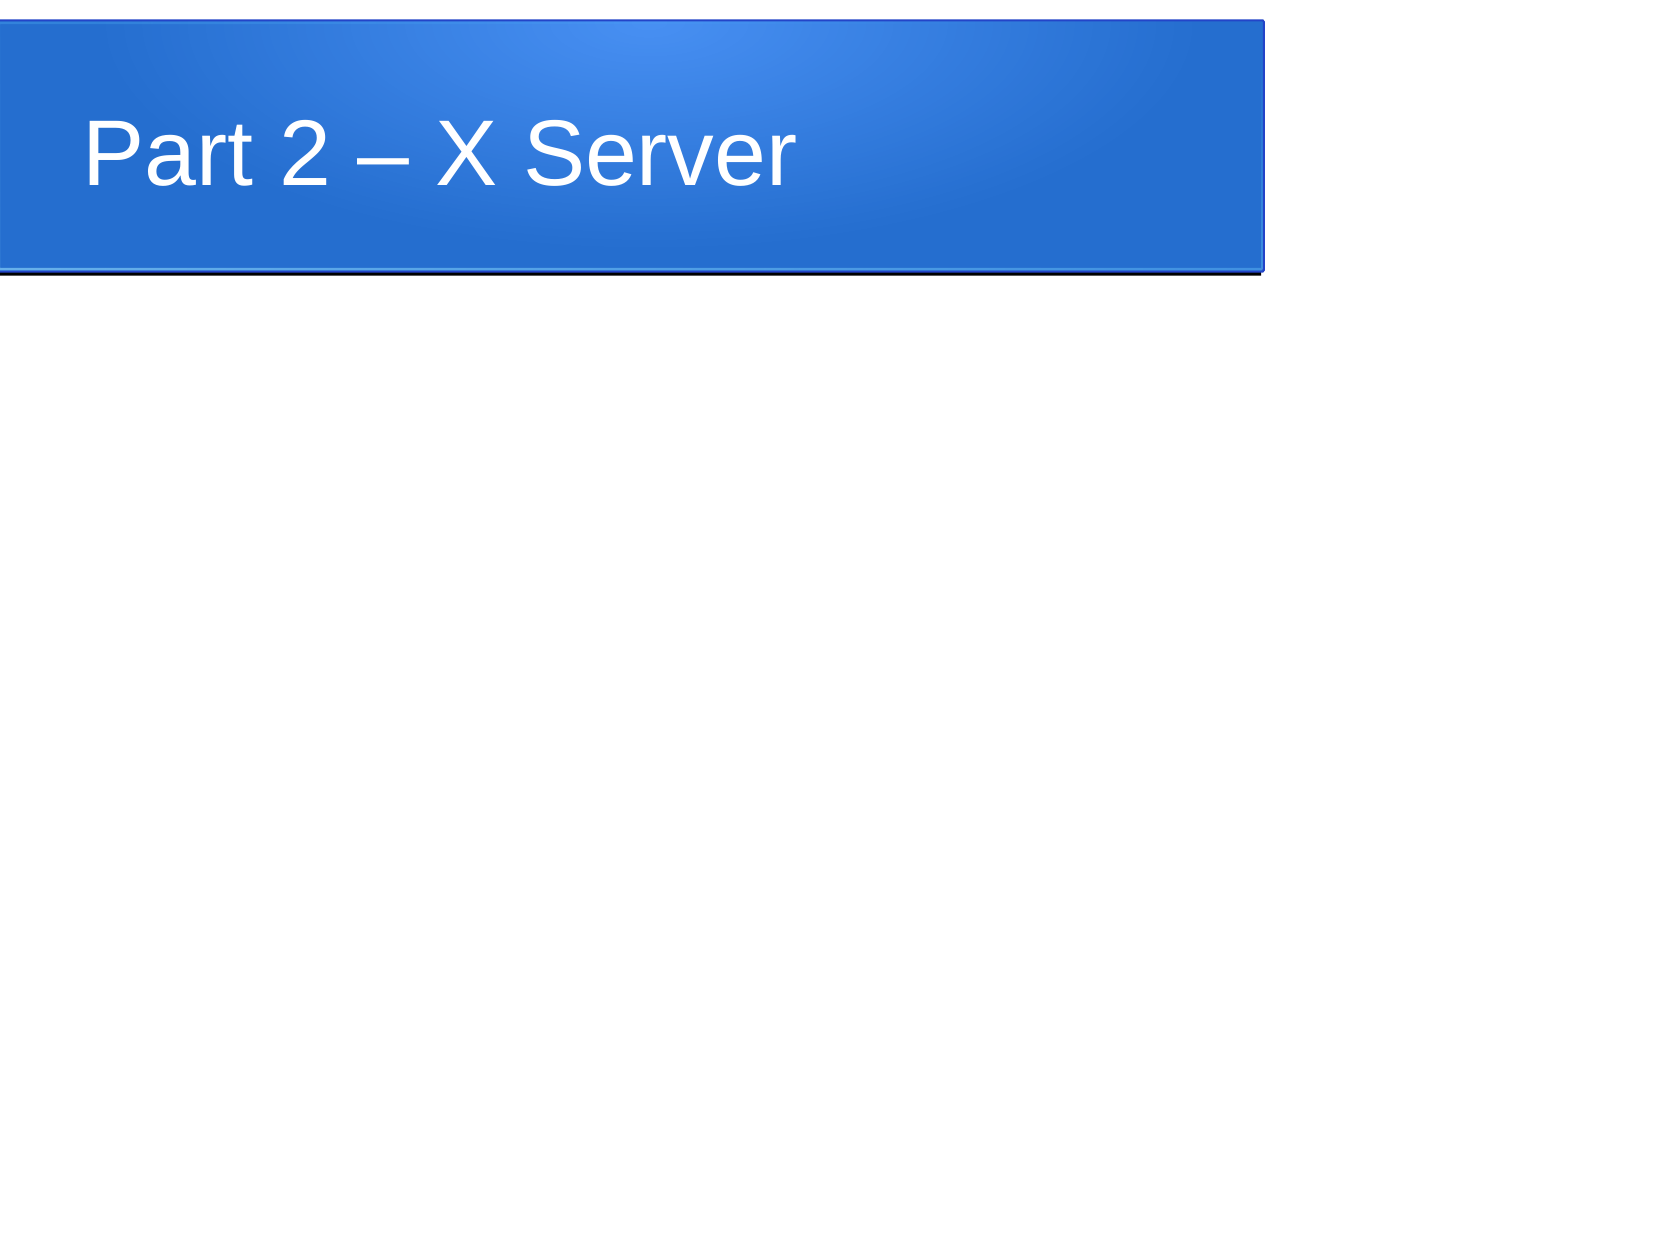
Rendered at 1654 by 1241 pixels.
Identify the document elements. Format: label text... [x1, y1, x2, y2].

title Part 2 – X Server [82, 49, 1250, 257]
